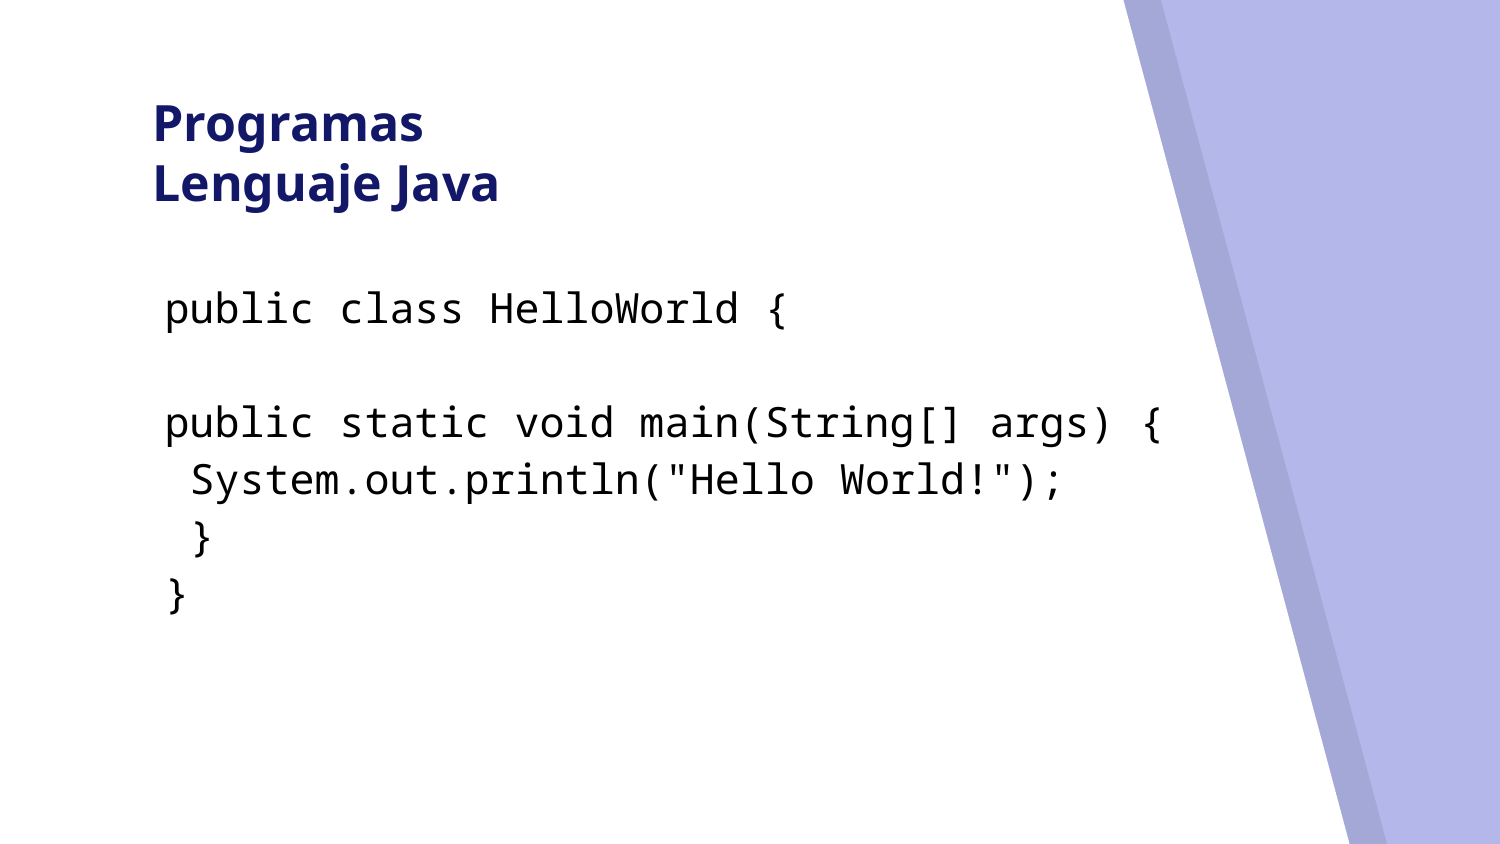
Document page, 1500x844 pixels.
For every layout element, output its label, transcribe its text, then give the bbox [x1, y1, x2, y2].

title Programas Lenguaje Java [137, 146, 1011, 227]
list public class HelloWorld { public static void main(String[] args) { System.out.println("Hello World!"); } } [164, 279, 1205, 662]
